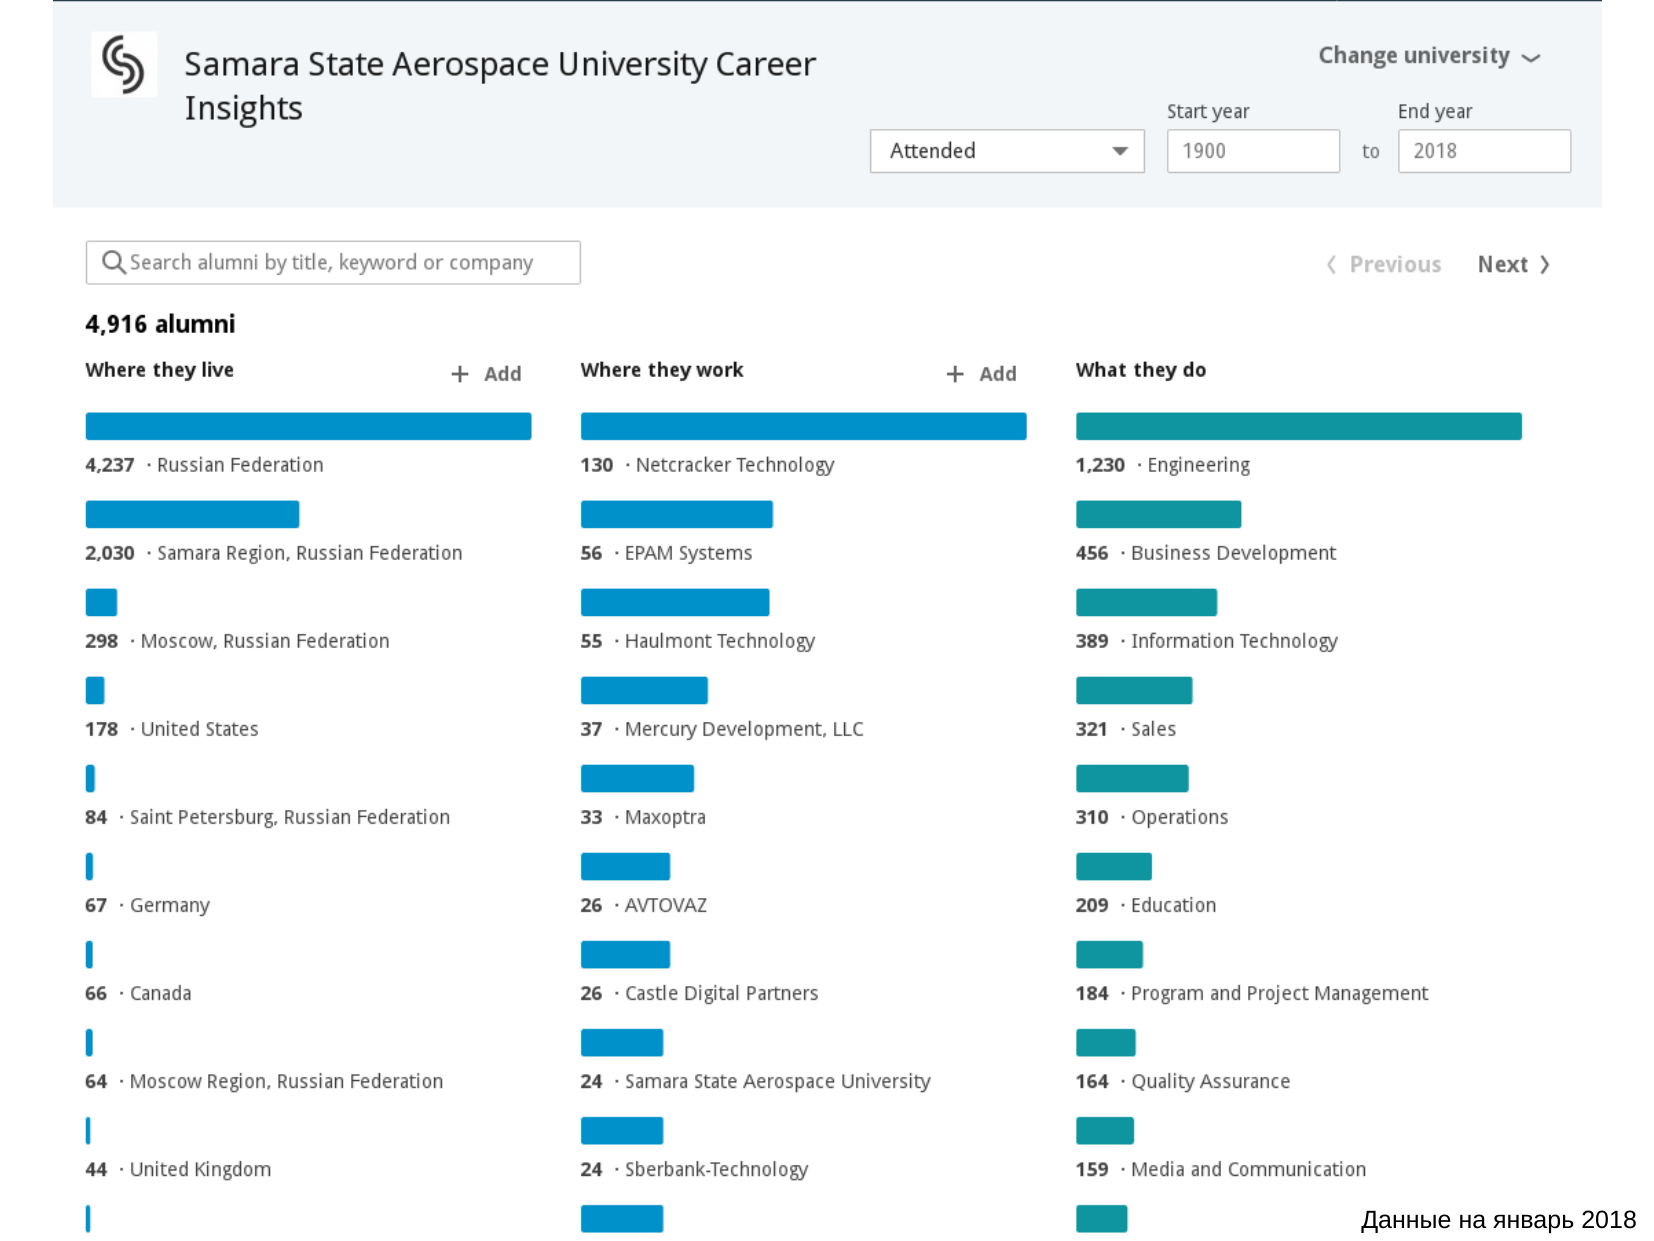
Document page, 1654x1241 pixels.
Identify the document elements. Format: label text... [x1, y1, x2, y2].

text_box Данные на январь 2018 [1346, 1198, 1654, 1241]
picture [53, 0, 1602, 1241]
